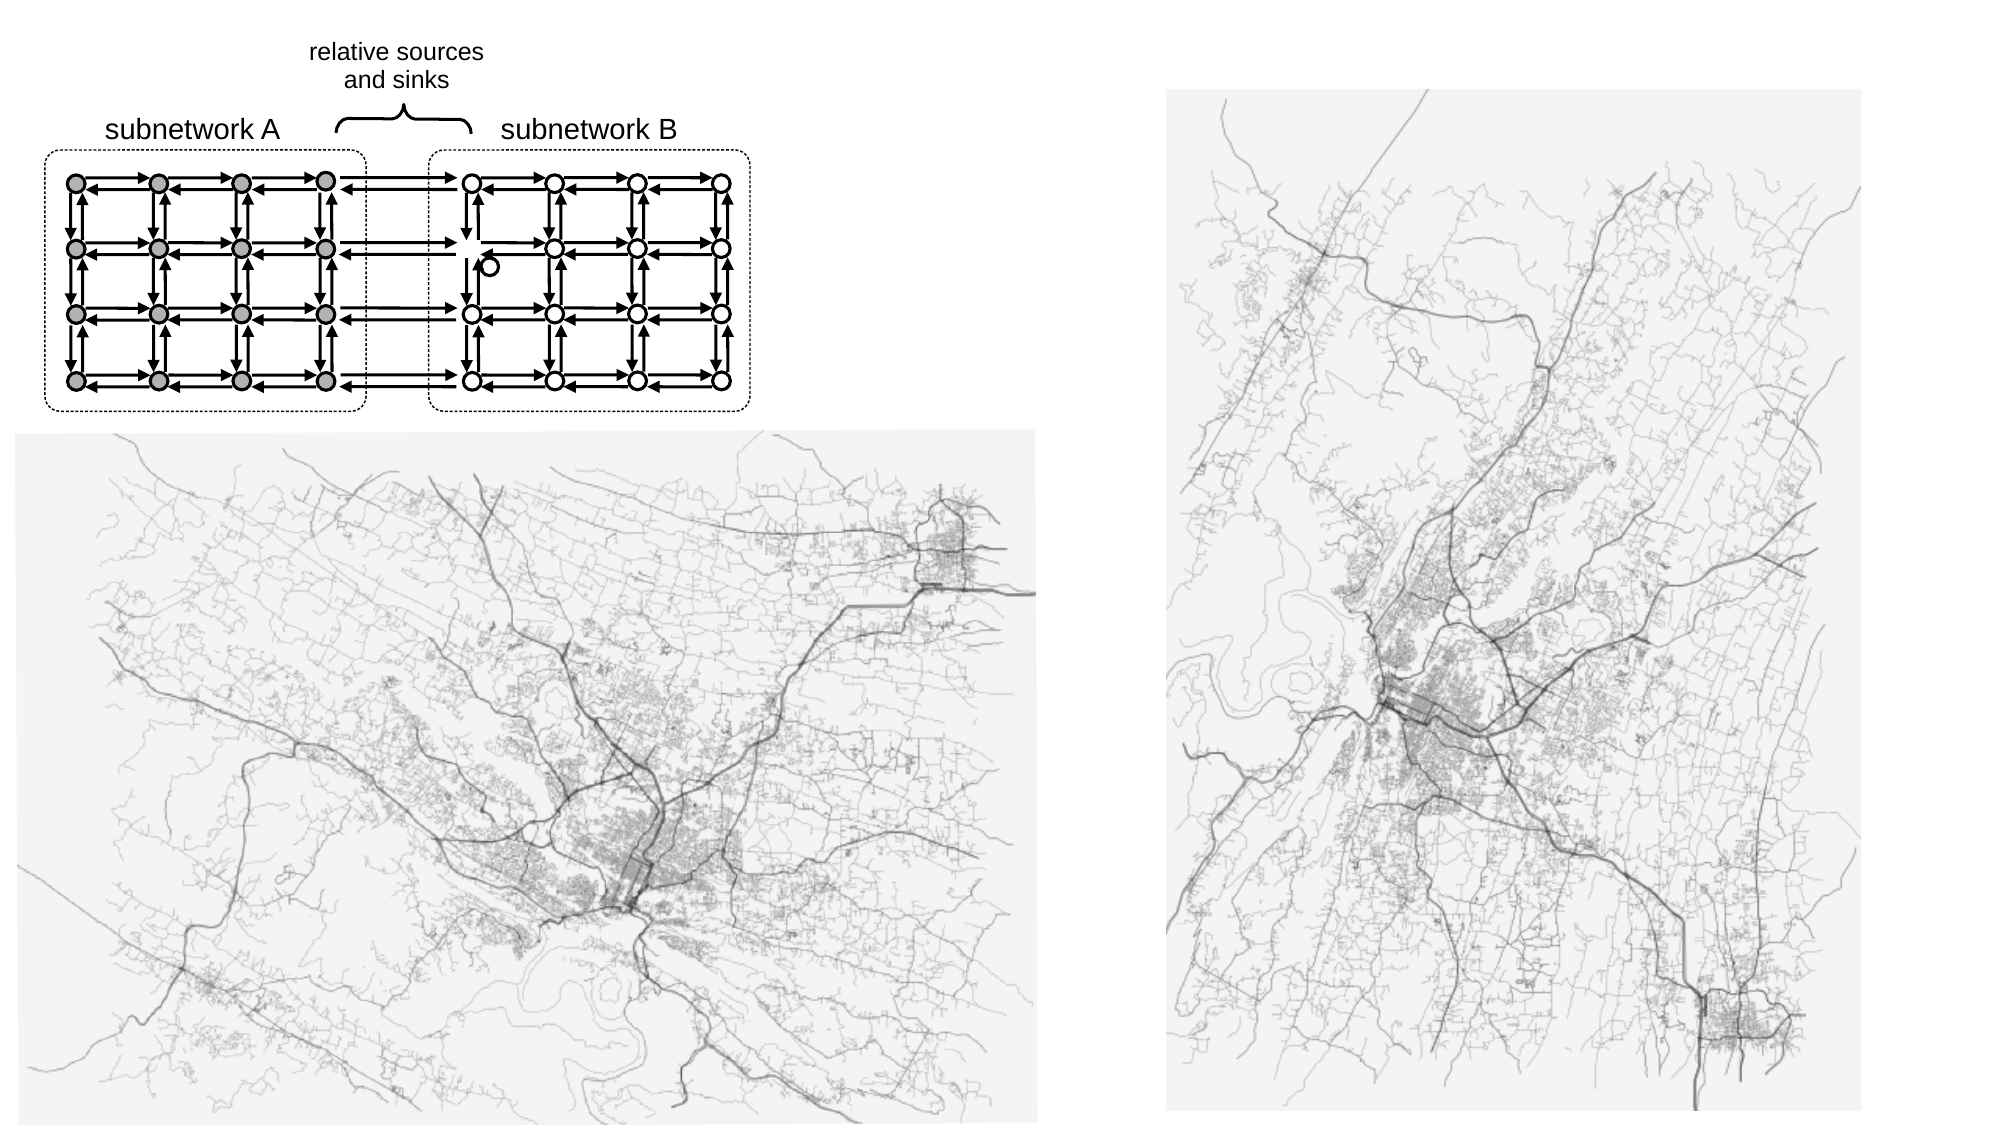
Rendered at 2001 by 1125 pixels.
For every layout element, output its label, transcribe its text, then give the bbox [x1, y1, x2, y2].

text_box subnetwork B [485, 105, 707, 154]
picture [1166, 89, 1861, 1111]
text_box [67, 240, 86, 259]
text_box [149, 239, 168, 258]
text_box [150, 372, 169, 390]
text_box [232, 372, 251, 390]
picture [14, 428, 1038, 1125]
text_box [149, 174, 168, 193]
text_box [150, 305, 168, 324]
text_box [67, 174, 86, 193]
text_box [316, 172, 335, 191]
text_box [316, 240, 335, 259]
text_box [232, 305, 251, 323]
text_box [67, 305, 86, 324]
text_box relative sources and sinks [294, 29, 516, 101]
text_box [232, 239, 251, 258]
text_box subnetwork A [90, 105, 312, 154]
text_box [232, 174, 251, 193]
text_box [67, 372, 86, 391]
text_box [317, 372, 335, 391]
text_box [317, 305, 335, 324]
